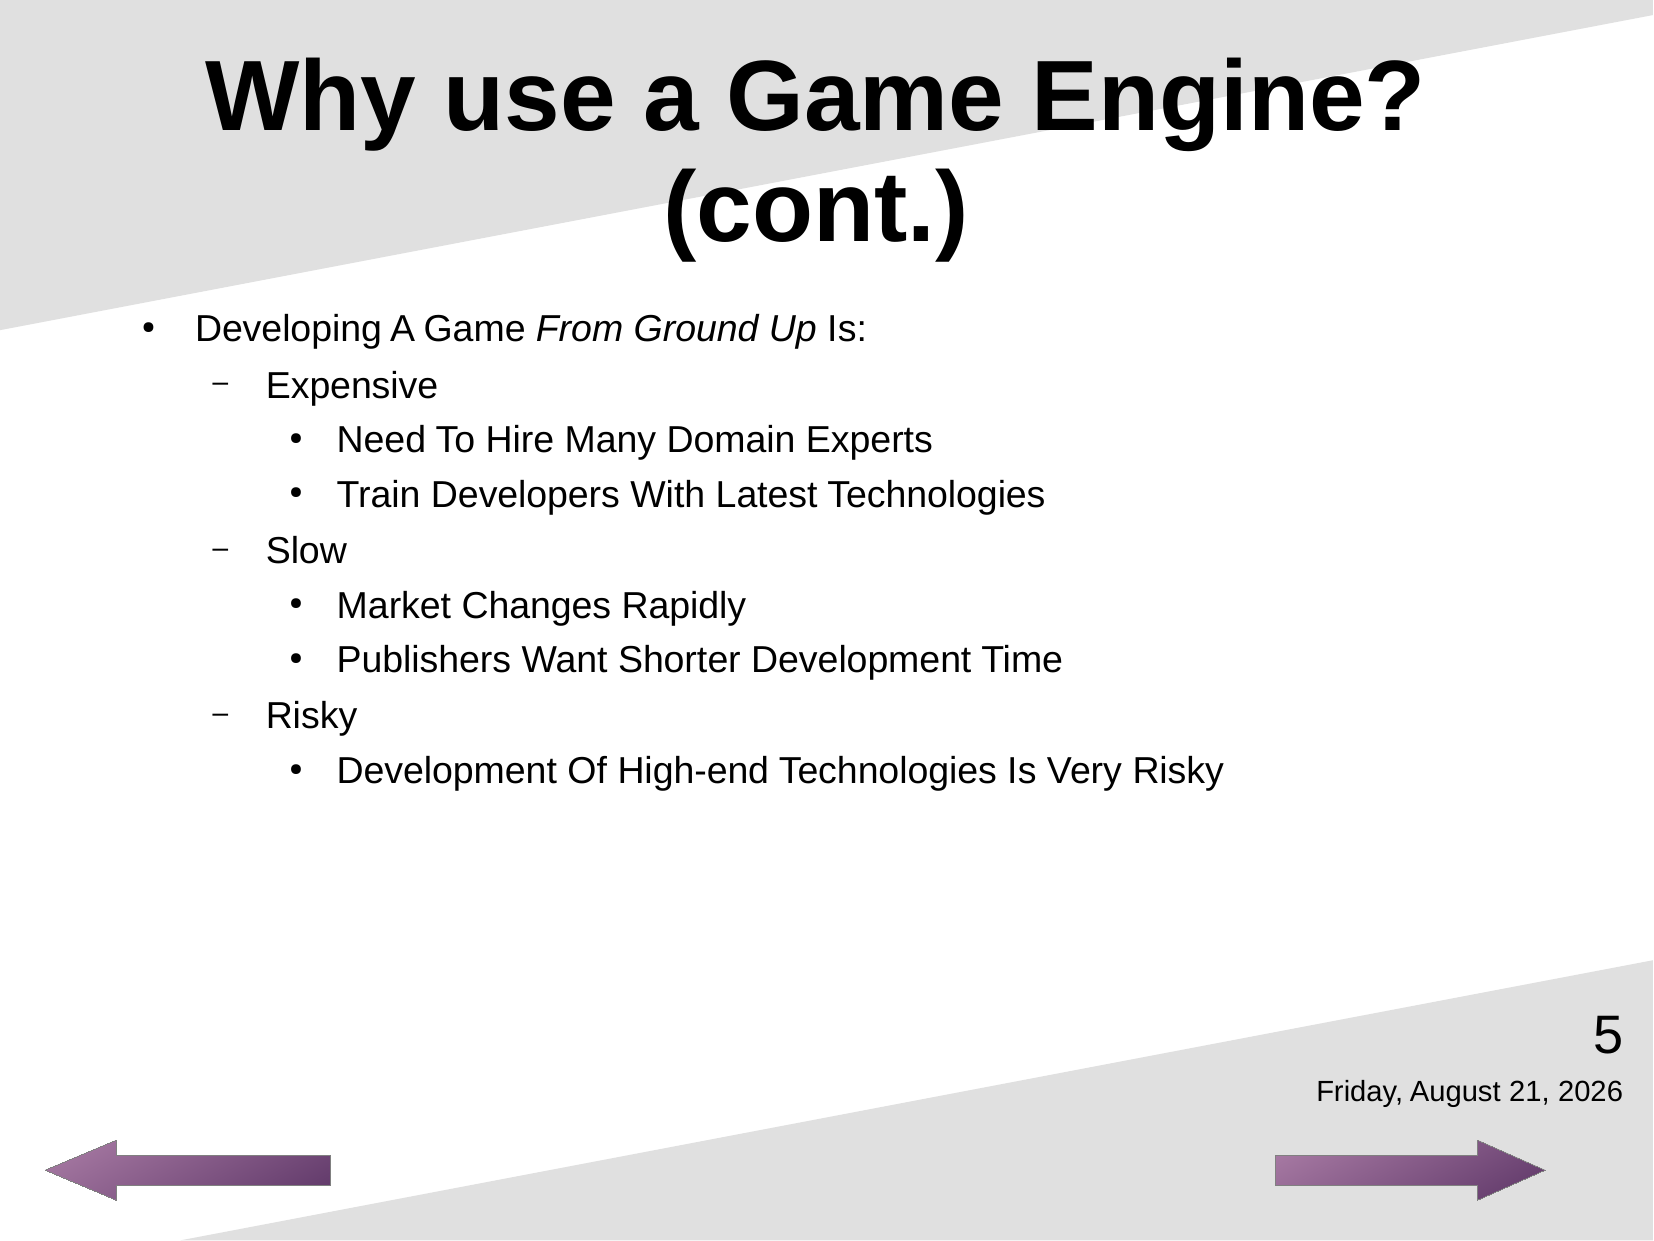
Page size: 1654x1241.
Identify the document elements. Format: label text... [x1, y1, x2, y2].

text_box [45, 1140, 331, 1201]
list Developing a game from ground up is: Expensive Need to hire many domain experts Train developers with latest technologies Slow Market changes rapidly Publishers want shorter development time Risky Development of high-end technologies is very risky [109, 300, 1516, 1049]
title Why use a Game Engine? (cont.) [72, 39, 1561, 264]
text_box [1275, 1140, 1546, 1201]
